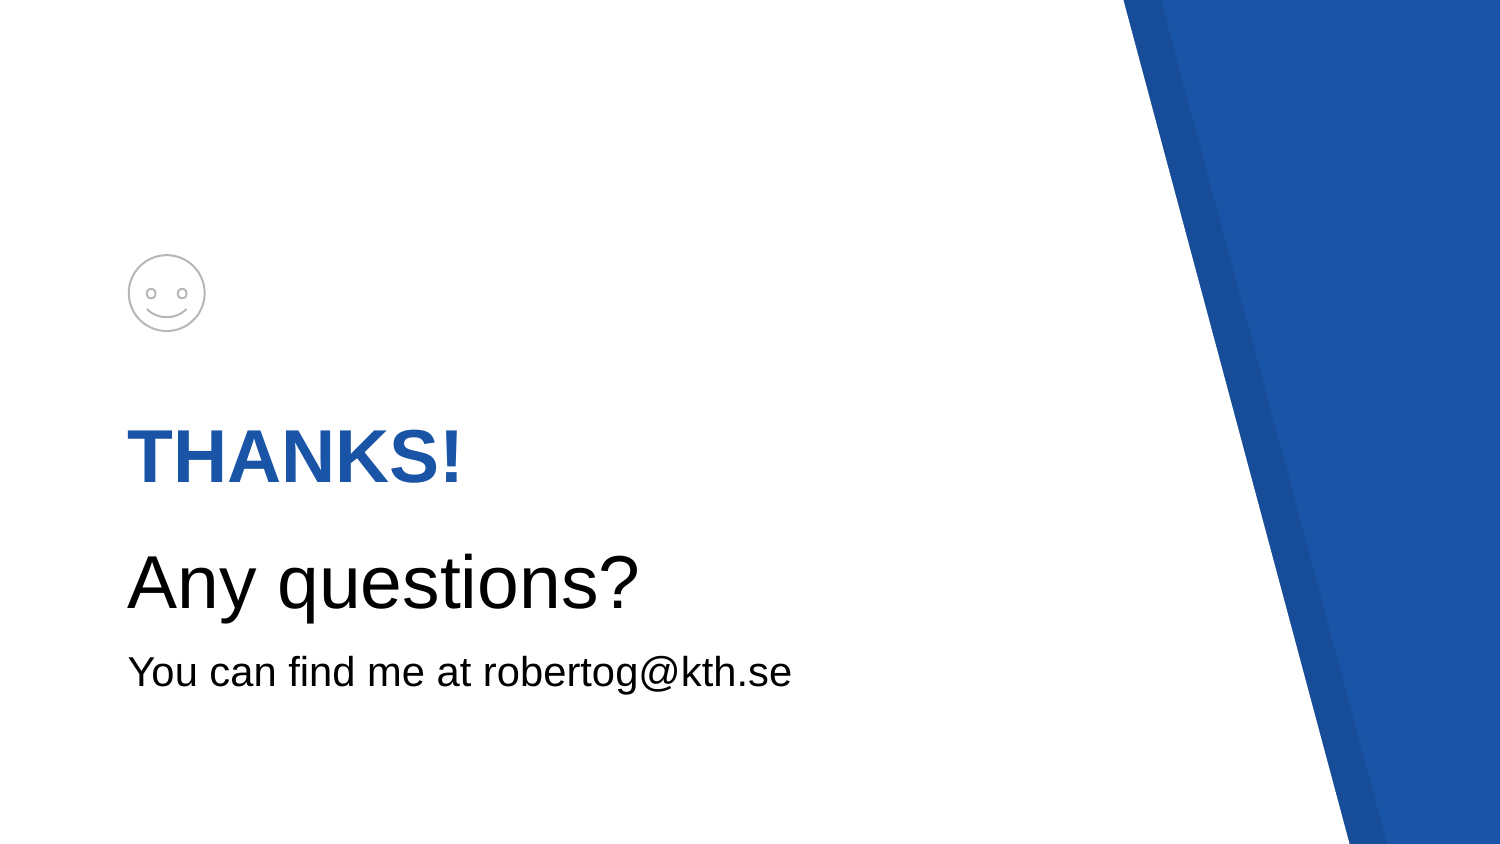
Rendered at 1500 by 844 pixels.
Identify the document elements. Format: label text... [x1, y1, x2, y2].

list You can find me at robertog@kth.se [112, 629, 1192, 795]
title THANKS! [146, 322, 188, 330]
subtitle Any questions? [112, 519, 856, 629]
title THANKS! [112, 322, 856, 513]
